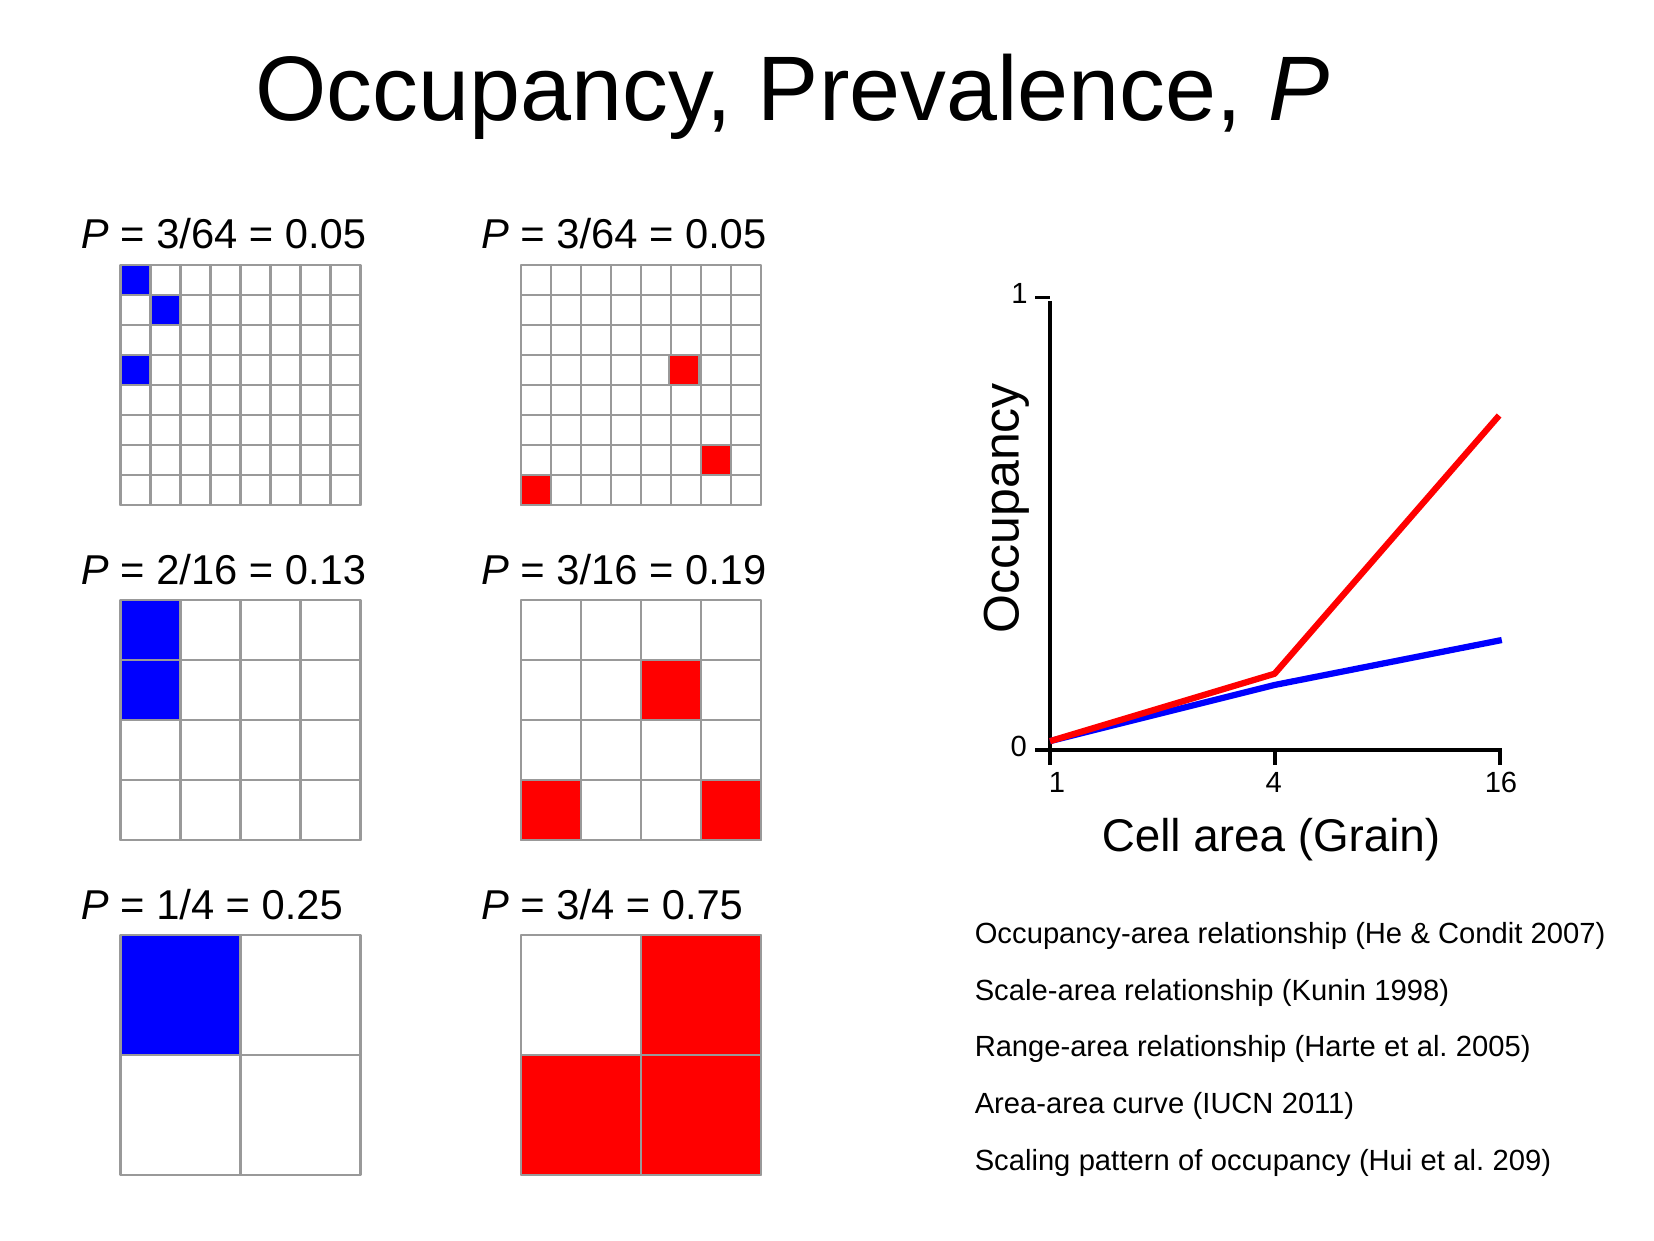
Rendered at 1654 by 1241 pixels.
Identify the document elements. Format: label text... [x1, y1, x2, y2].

text_box P = 3/64 = 0.05 [66, 203, 410, 279]
text_box P = 1/4 = 0.25 [66, 874, 410, 950]
text_box [150, 294, 179, 324]
text_box Cell area (Grain) [1087, 802, 1456, 869]
text_box Occupancy-area relationship (He & Condit 2007) Scale-area relationship (Kunin 1998) Range-area relationship (Harte et al. 2005) Area-area curve (IUCN 2011) Scaling pattern of occupancy (Hui et al. 209) [960, 909, 1636, 1185]
text_box [120, 615, 179, 659]
text_box 16 [1470, 759, 1533, 826]
text_box [520, 935, 761, 1176]
text_box [668, 354, 699, 385]
text_box [520, 780, 581, 841]
text_box P = 2/16 = 0.13 [66, 539, 410, 615]
text_box P = 3/4 = 0.75 [466, 874, 810, 950]
text_box [120, 279, 149, 294]
text_box [522, 476, 550, 504]
text_box P = 3/16 = 0.19 [466, 539, 810, 615]
text_box [700, 780, 761, 841]
text_box 0 [995, 723, 1042, 790]
text_box [120, 950, 239, 1054]
text_box [120, 354, 151, 385]
text_box [120, 660, 179, 721]
text_box [642, 660, 700, 719]
text_box Occupancy [965, 238, 1065, 648]
text_box 4 [1250, 759, 1297, 826]
text_box P = 3/64 = 0.05 [466, 203, 810, 279]
text_box 1 [1034, 758, 1081, 826]
text_box [700, 444, 730, 474]
text_box Occupancy, Prevalence, P [160, 37, 1426, 141]
